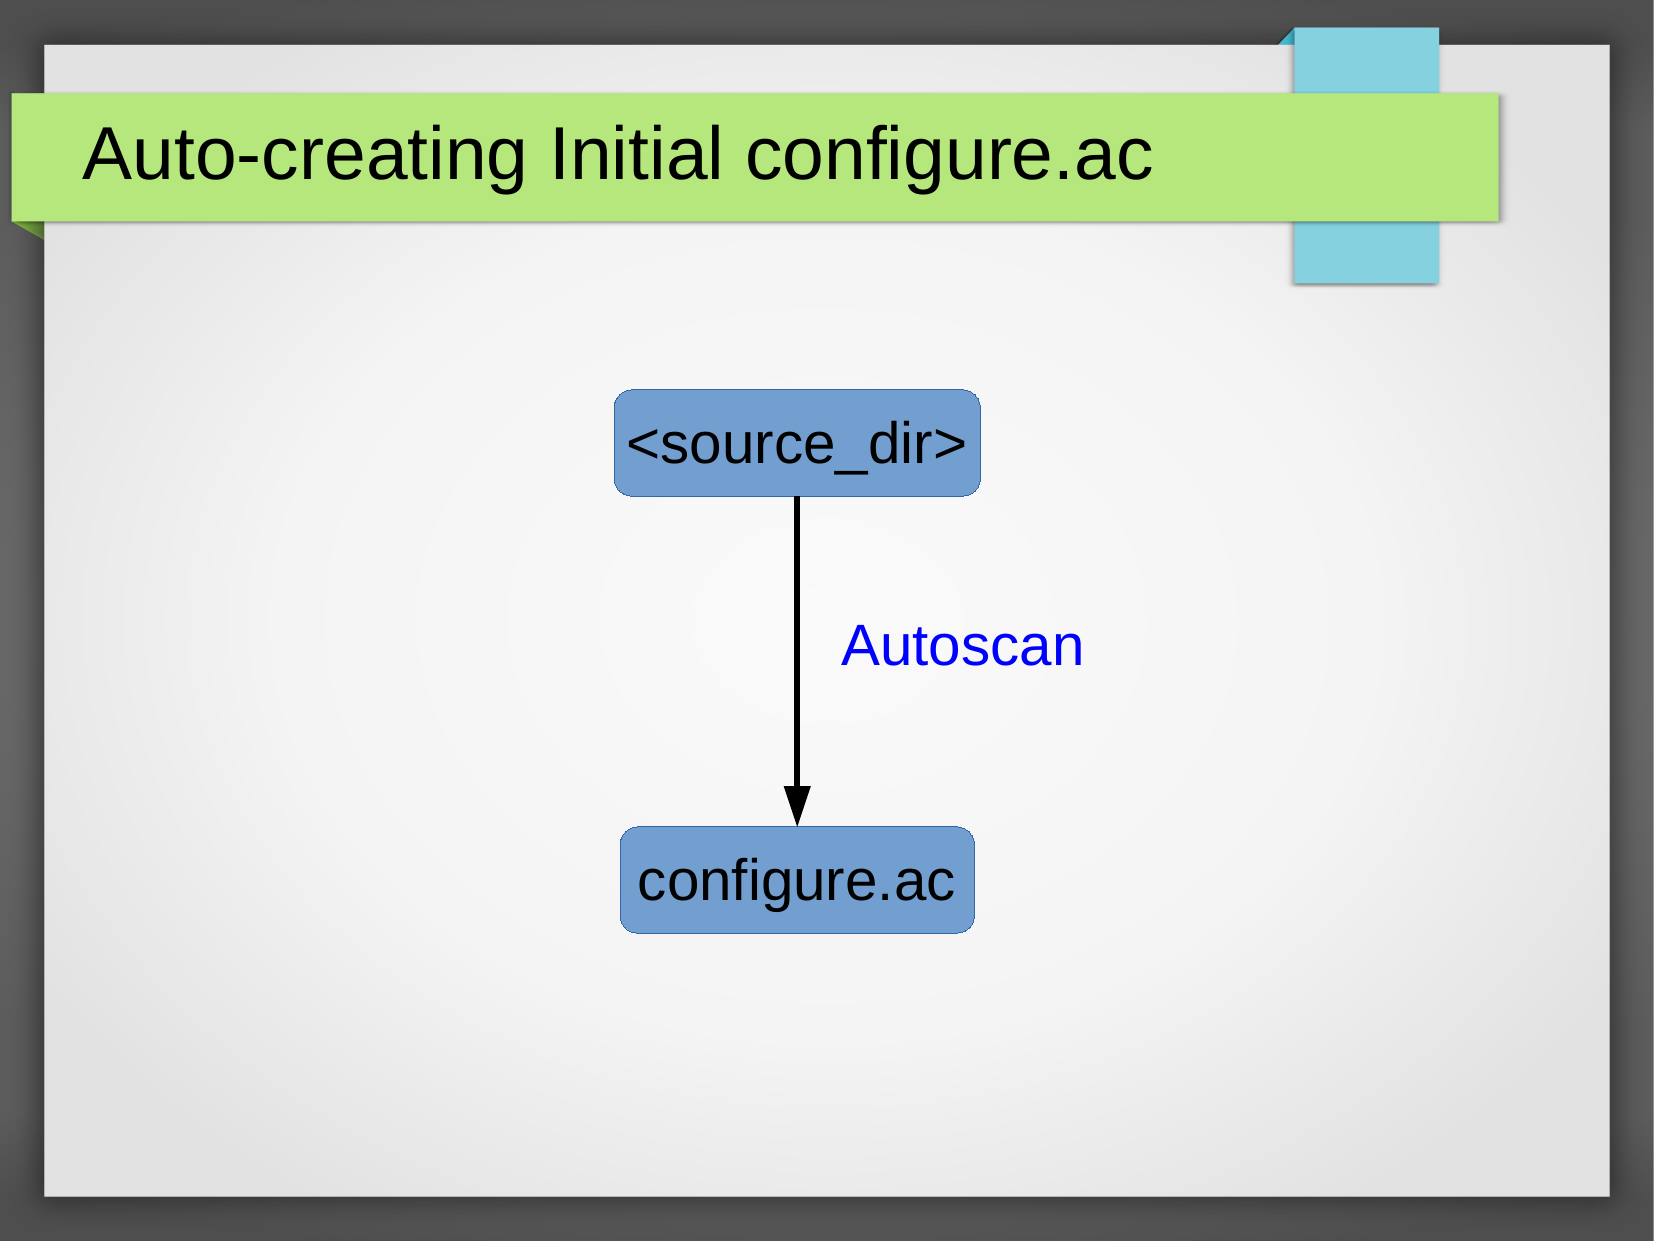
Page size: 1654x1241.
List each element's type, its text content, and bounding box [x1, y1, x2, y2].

text_box <source_dir> [614, 389, 981, 497]
text_box Autoscan [826, 605, 1198, 686]
picture [0, 0, 1654, 1241]
title Auto-creating Initial configure.ac [82, 94, 1264, 213]
text_box configure.ac [620, 826, 975, 934]
